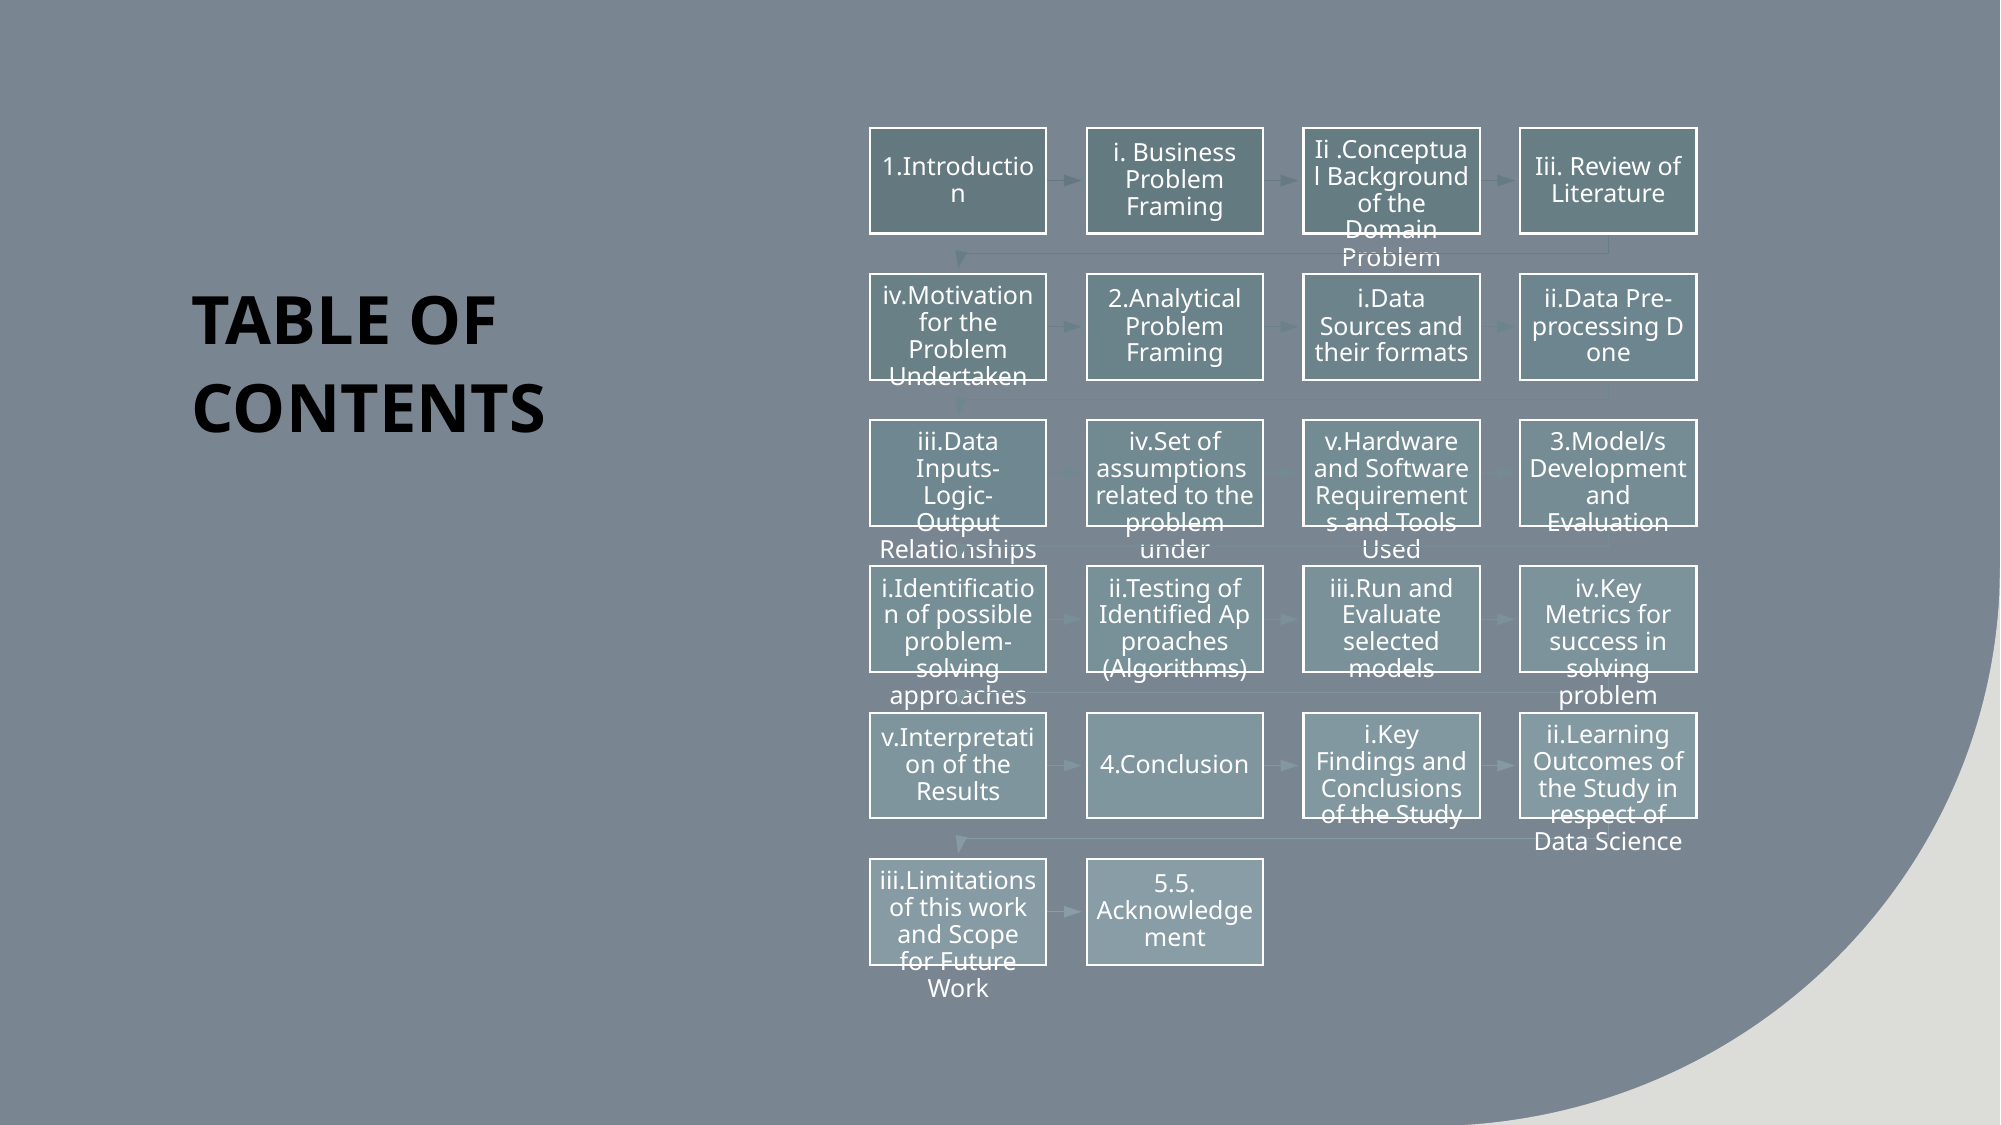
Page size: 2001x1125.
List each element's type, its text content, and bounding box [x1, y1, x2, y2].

text_box i.Identification of possible problem-solving approaches (methods) [870, 566, 1047, 673]
text_box i. Business Problem Framing [1086, 127, 1264, 234]
text_box Ii .Conceptual Background of the Domain Problem [1303, 127, 1480, 234]
text_box ii.Learning Outcomes of the Study in respect of Data Science [1520, 712, 1697, 819]
text_box 2.Analytical Problem Framing [1086, 273, 1264, 380]
text_box i.Key Findings and Conclusions of the Study [1303, 712, 1480, 819]
text_box v.Hardware and Software Requirements and Tools Used [1303, 420, 1480, 526]
title Table Of Contents [176, 262, 670, 846]
text_box Iii. Review of Literature [1520, 127, 1697, 234]
text_box iii.Data Inputs- Logic- Output Relationships [870, 420, 1047, 526]
text_box iii.Run and Evaluate selected models [1303, 566, 1480, 673]
text_box iv.Set of assumptions related to the problem under consideration [1086, 420, 1264, 526]
text_box 4.Conclusion [1086, 712, 1264, 819]
text_box ii.Testing of Identified Approaches (Algorithms) [1086, 566, 1264, 673]
text_box v.Interpretation of the Results [870, 712, 1047, 819]
text_box 1.Introduction [870, 127, 1047, 234]
text_box iv.Key Metrics for success in solving problem under consideration [1520, 566, 1697, 673]
text_box 3.Model/s Development and Evaluation [1520, 420, 1697, 526]
text_box 5.5. Acknowledgement [1086, 858, 1264, 965]
text_box ii.Data Pre-processing Done [1520, 273, 1697, 380]
text_box iv.Motivation for the Problem Undertaken [870, 273, 1047, 380]
text_box i.Data Sources and their formats [1303, 273, 1480, 380]
text_box iii.Limitations of this work and Scope for Future Work [870, 858, 1047, 965]
text_box [0, 0, 2000, 1125]
